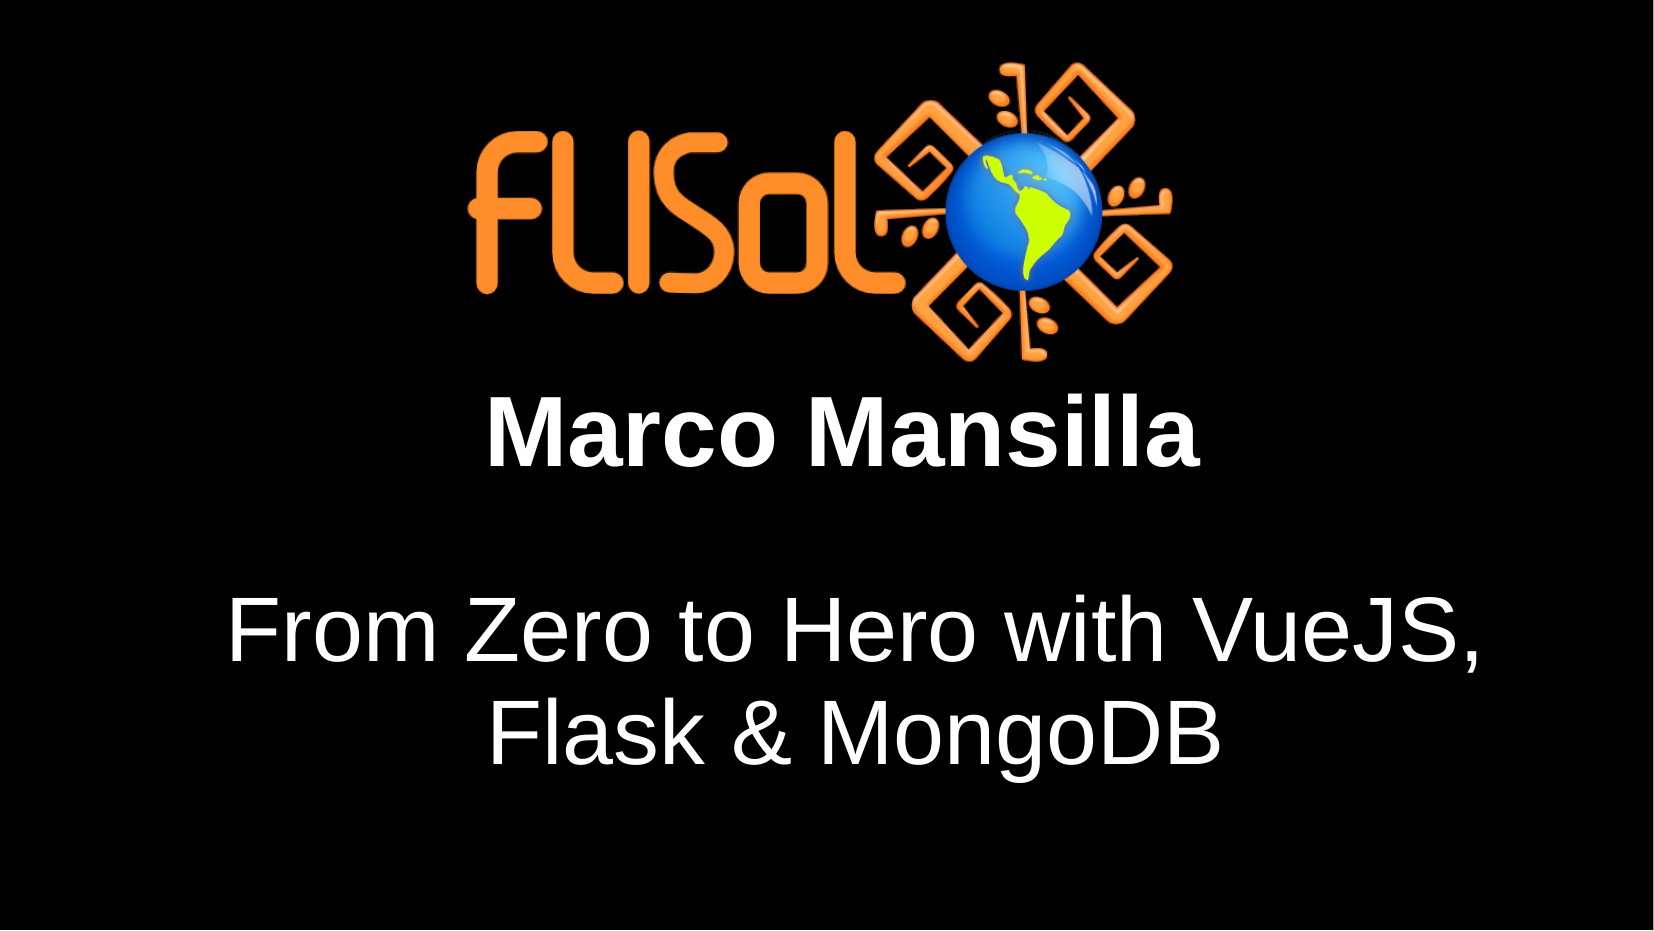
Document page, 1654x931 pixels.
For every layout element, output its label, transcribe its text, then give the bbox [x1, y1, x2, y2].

picture [401, 21, 1251, 402]
title From Zero to Hero with VueJS, Flask & MongoDB [118, 578, 1595, 784]
title Marco Mansilla [484, 319, 1229, 544]
